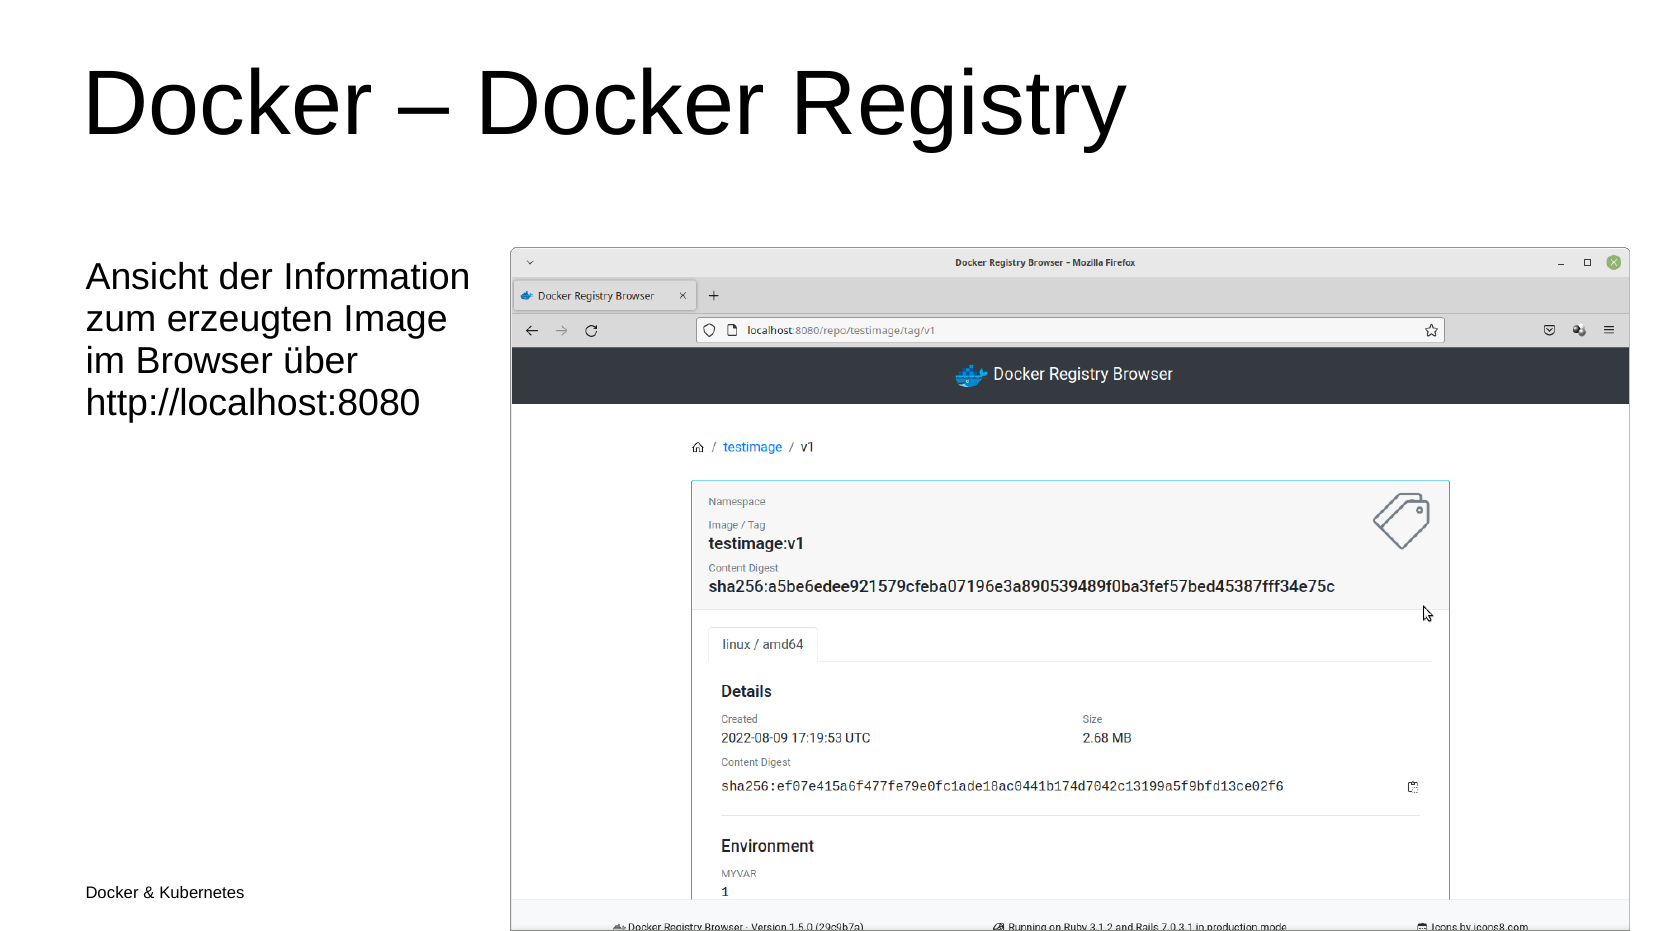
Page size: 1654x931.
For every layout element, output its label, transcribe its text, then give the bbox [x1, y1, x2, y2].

text_box Ansicht der Information zum erzeugten Image im Browser über http://localhost:8080 [70, 248, 511, 431]
title Docker – Docker Registry [82, 25, 1571, 181]
text_box Docker & Kubernetes Dr. Matthias Boldt [70, 875, 510, 910]
picture [510, 247, 1630, 931]
